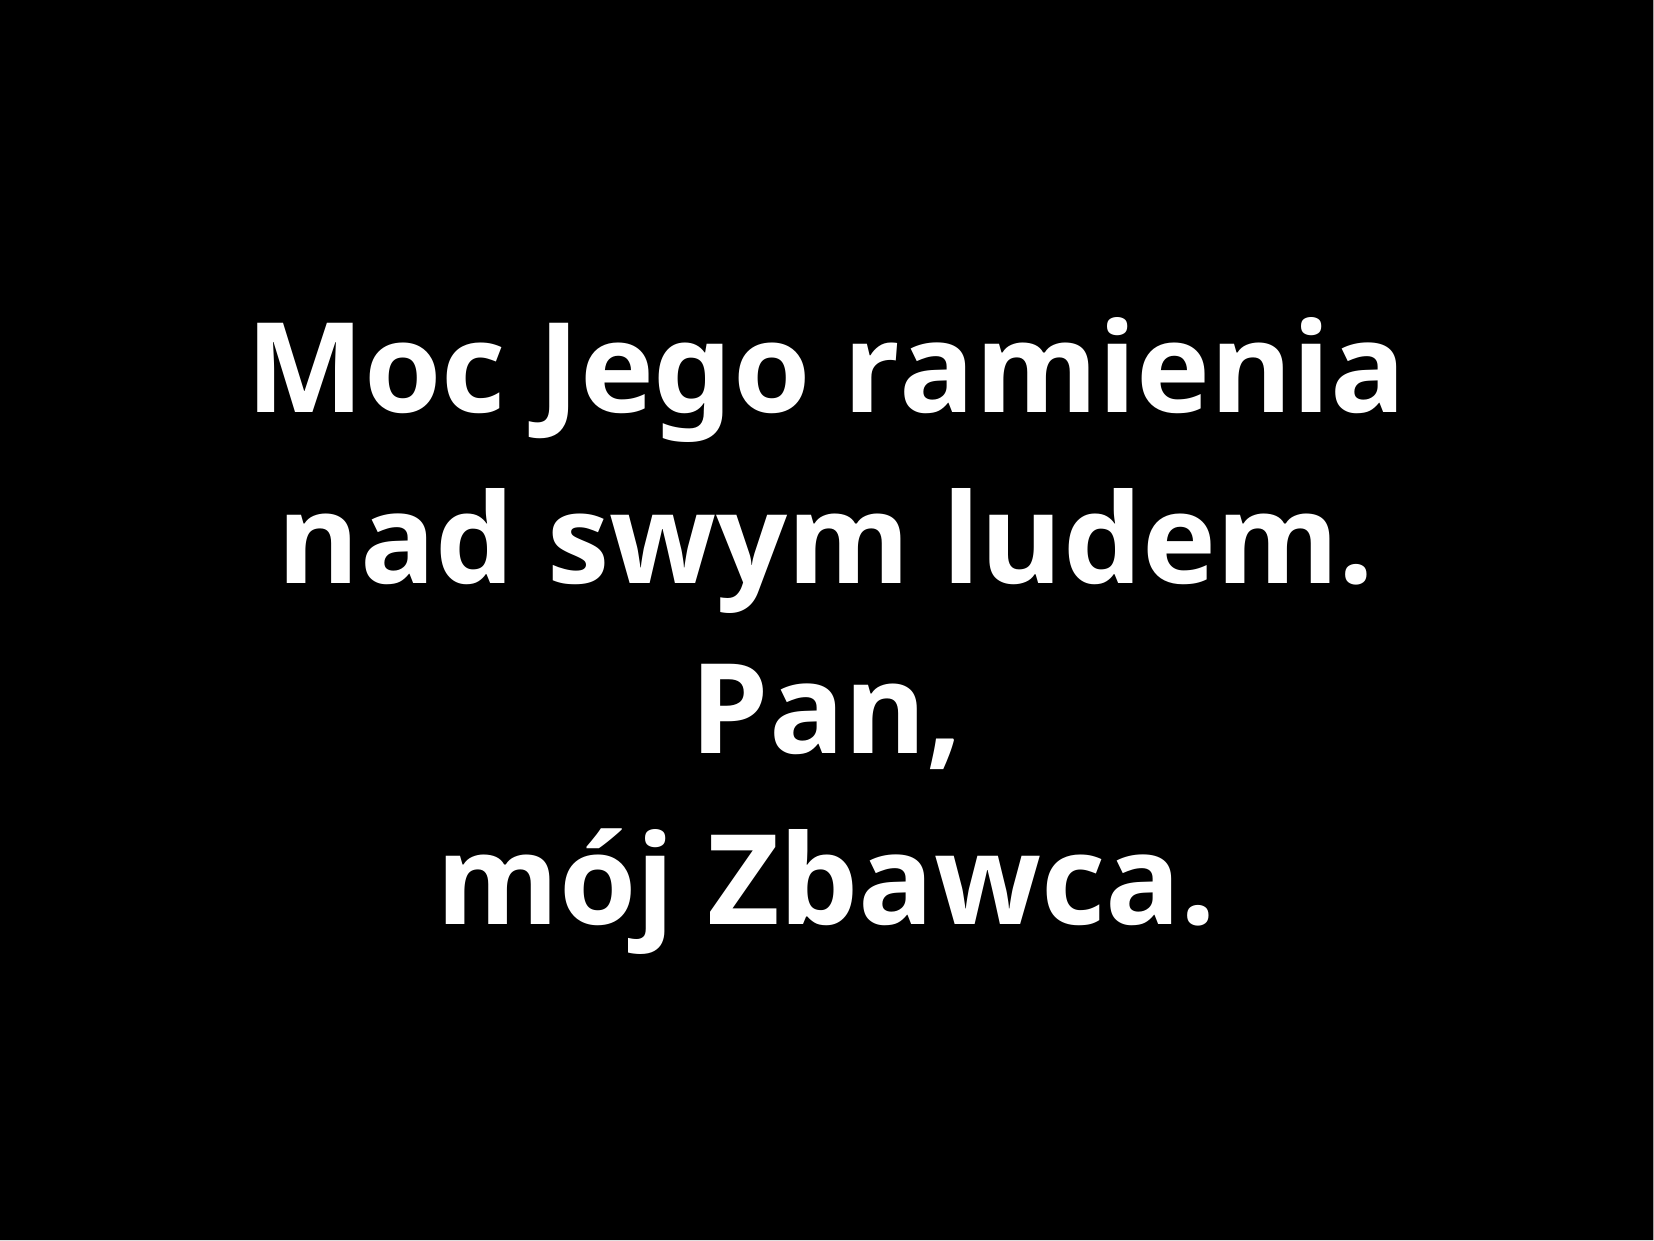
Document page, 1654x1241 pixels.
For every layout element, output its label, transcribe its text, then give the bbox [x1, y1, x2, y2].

title Moc Jego ramienia nad swym ludem. Pan, mój Zbawca. [0, 0, 1654, 1241]
